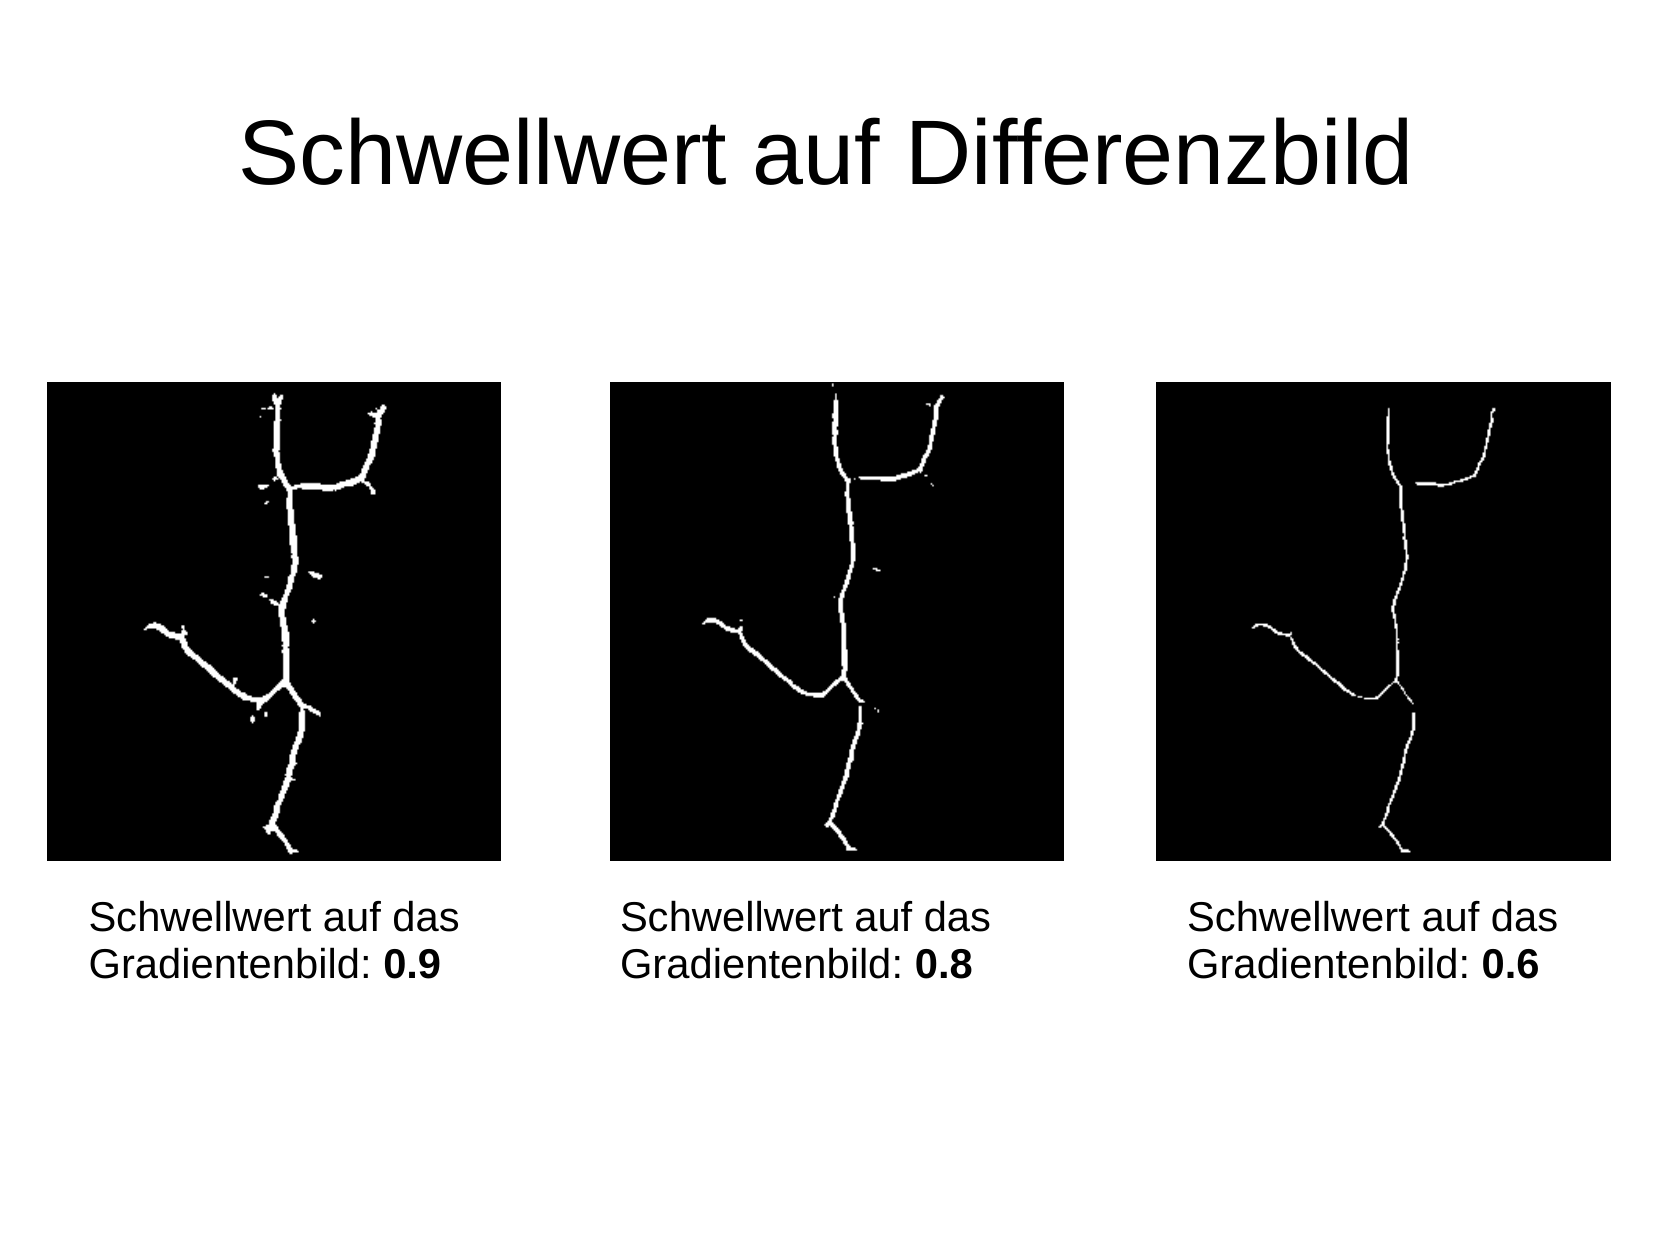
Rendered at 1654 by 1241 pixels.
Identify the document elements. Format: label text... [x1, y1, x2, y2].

title Schwellwert auf Differenzbild [82, 49, 1571, 257]
text_box Schwellwert auf das Gradientenbild: 0.8 [602, 883, 1052, 998]
text_box Schwellwert auf das Gradientenbild: 0.9 [70, 883, 485, 998]
text_box Schwellwert auf das Gradientenbild: 0.6 [1169, 883, 1595, 998]
picture [1156, 382, 1611, 862]
picture [610, 382, 1064, 862]
picture [47, 382, 501, 862]
